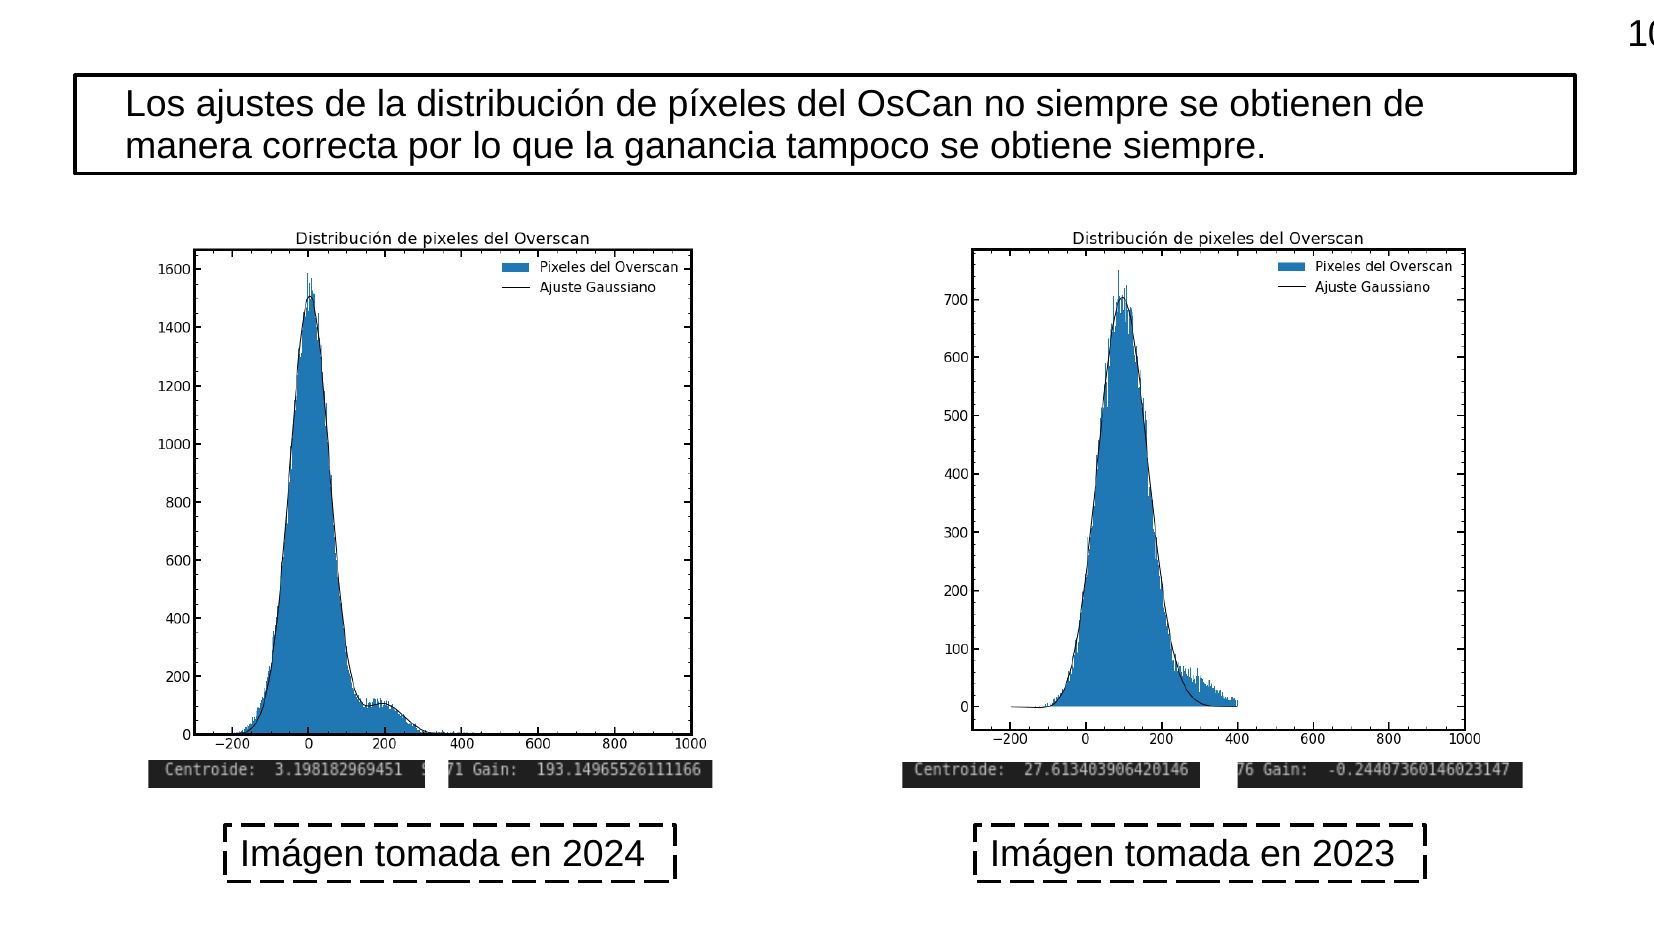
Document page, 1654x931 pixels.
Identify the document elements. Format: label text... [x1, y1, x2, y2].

picture [1237, 762, 1523, 788]
picture [937, 224, 1487, 752]
text_box Los ajustes de la distribución de píxeles del OsCan no siempre se obtienen de manera correcta por lo que la ganancia tampoco se obtiene siempre. [75, 75, 1576, 174]
picture [448, 760, 713, 788]
picture [148, 760, 425, 788]
text_box <number> [1612, 4, 1654, 76]
picture [150, 224, 713, 757]
text_box Imágen tomada en 2024 [225, 825, 676, 882]
text_box Imágen tomada en 2023 [975, 825, 1426, 882]
picture [902, 762, 1201, 788]
